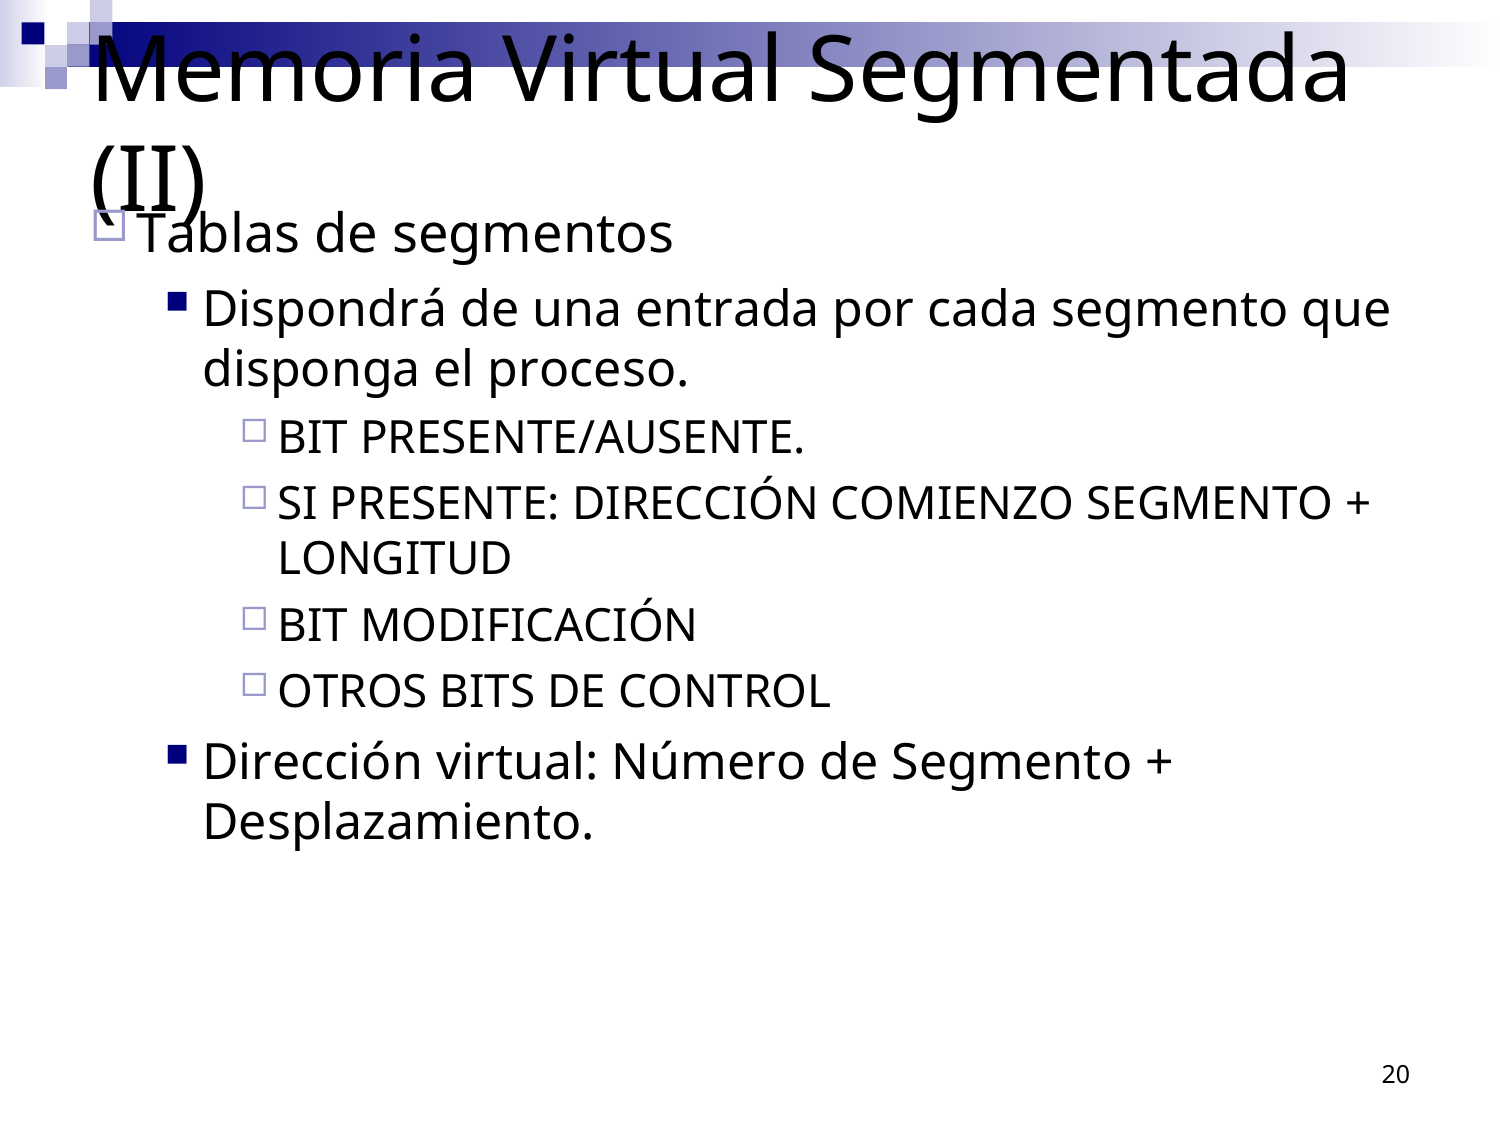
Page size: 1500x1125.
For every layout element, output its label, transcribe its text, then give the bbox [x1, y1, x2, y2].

text_box Memoria Virtual Segmentada (II) [75, 6, 1426, 191]
text_box <number> [1074, 1025, 1426, 1101]
text_box Tablas de segmentos Dispondrá de una entrada por cada segmento que disponga el proceso. BIT PRESENTE/AUSENTE. SI PRESENTE: DIRECCIÓN COMIENZO SEGMENTO + LONGITUD BIT MODIFICACIÓN OTROS BITS DE CONTROL Dirección virtual: Número de Segmento + Desplazamiento. [0, 191, 1500, 929]
